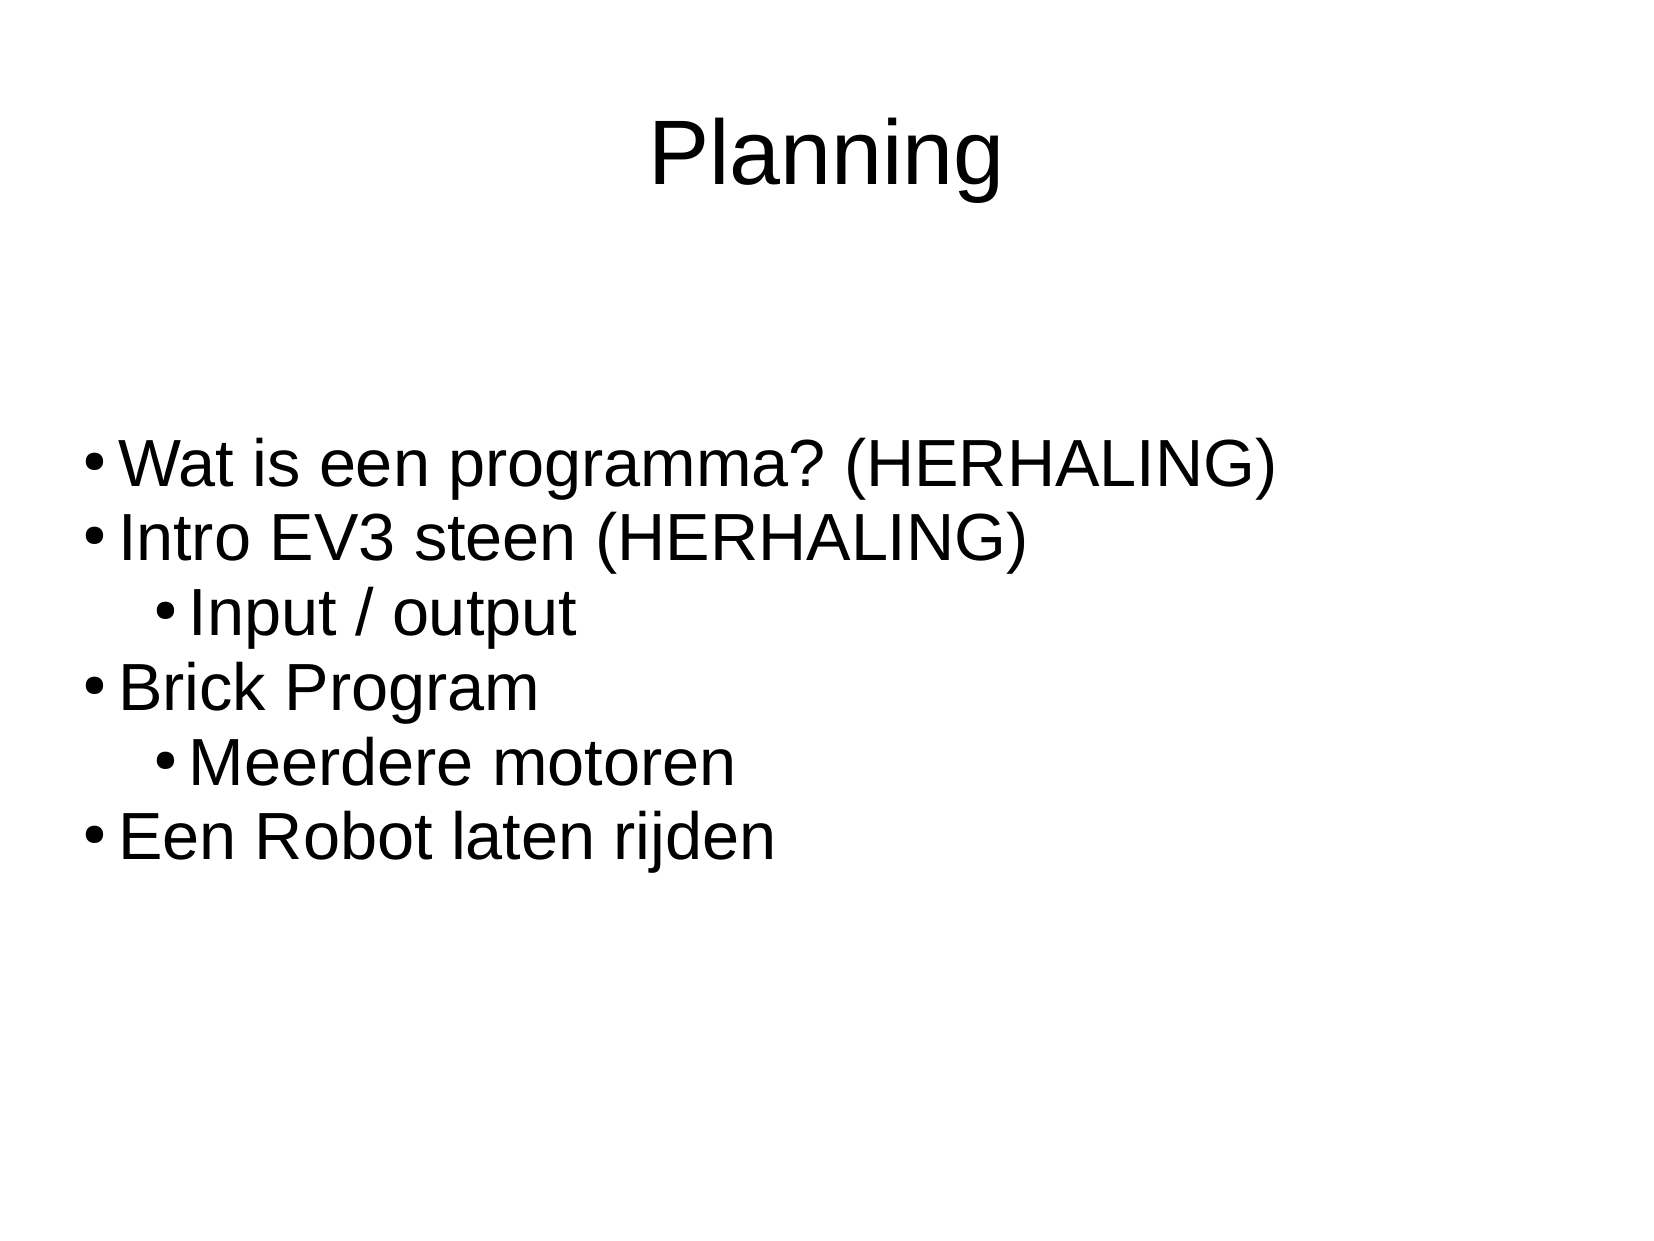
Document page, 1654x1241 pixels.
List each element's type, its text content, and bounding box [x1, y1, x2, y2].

title Planning [82, 49, 1571, 257]
subtitle Wat is een programma? (HERHALING) Intro EV3 steen (HERHALING) Input / output Brick Program Meerdere motoren Een Robot laten rijden [82, 290, 1571, 1010]
